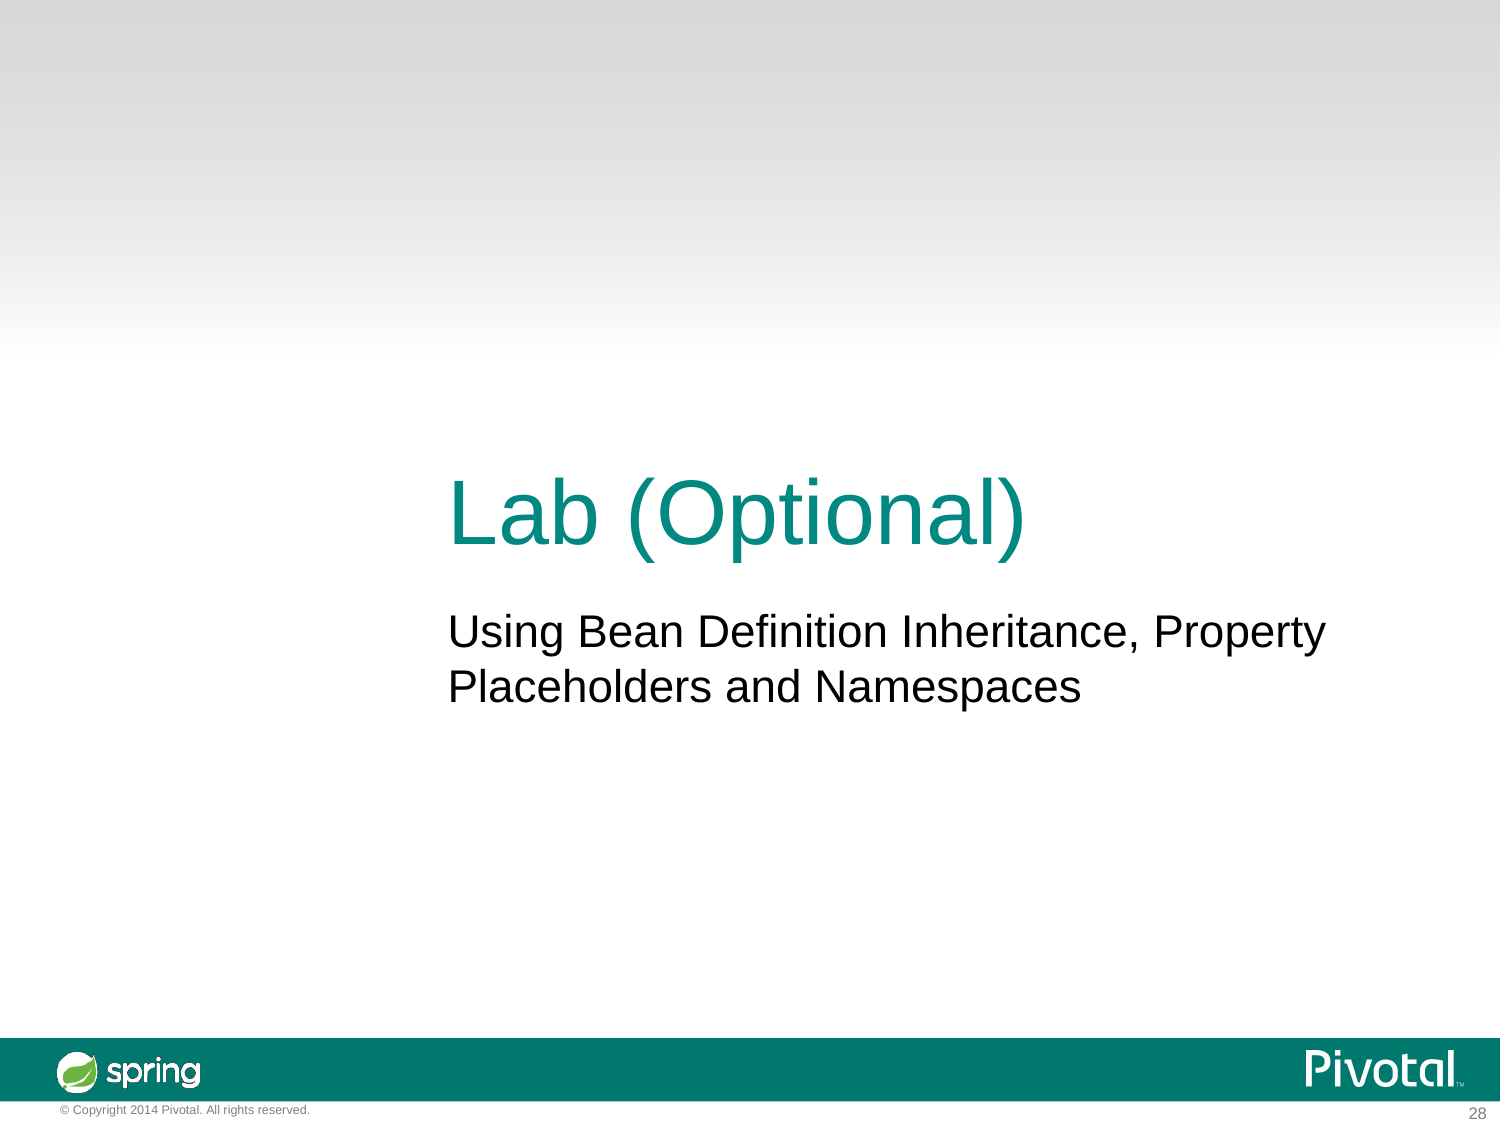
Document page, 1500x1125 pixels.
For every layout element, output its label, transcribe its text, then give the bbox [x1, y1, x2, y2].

picture [1306, 1050, 1464, 1087]
title Lab (Optional) [447, 462, 1440, 565]
text_box Using Bean Definition Inheritance, Property Placeholders and Namespaces [447, 602, 1440, 914]
picture [32, 1041, 210, 1103]
